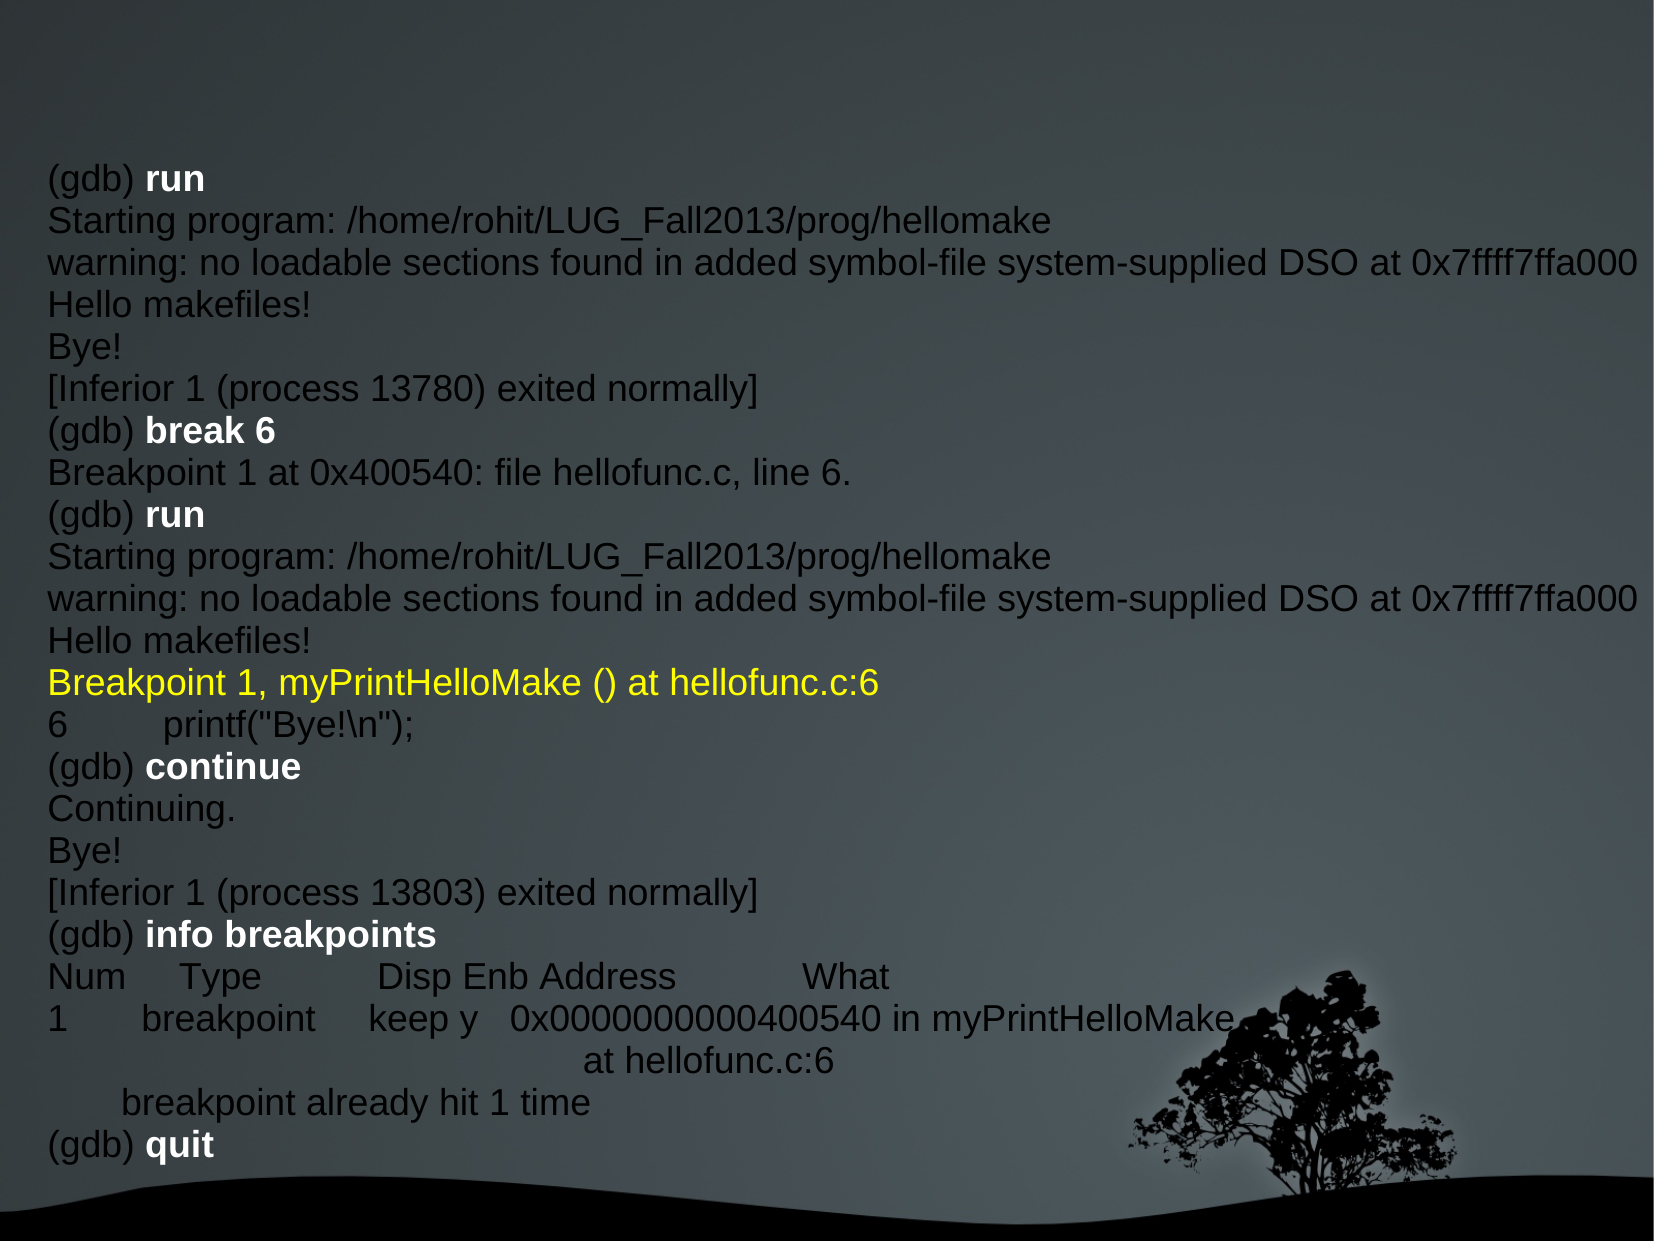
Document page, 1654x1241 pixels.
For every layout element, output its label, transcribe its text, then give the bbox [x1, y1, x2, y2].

picture [0, 0, 1654, 1241]
text_box (gdb) run Starting program: /home/rohit/LUG_Fall2013/prog/hellomake warning: no loadable sections found in added symbol-file system-supplied DSO at 0x7ffff7ffa000 Hello makefiles! Bye! [Inferior 1 (process 13780) exited normally] (gdb) break 6 Breakpoint 1 at 0x400540: file hellofunc.c, line 6. (gdb) run Starting program: /home/rohit/LUG_Fall2013/prog/hellomake warning: no loadable sections found in added symbol-file system-supplied DSO at 0x7ffff7ffa000 Hello makefiles! Breakpoint 1, myPrintHelloMake () at hellofunc.c:6 6 printf("Bye!\n"); (gdb) continue Continuing. Bye! [Inferior 1 (process 13803) exited normally] (gdb) info breakpoints Num Type Disp Enb Address What 1 breakpoint keep y 0x0000000000400540 in myPrintHelloMake at hellofunc.c:6 breakpoint already hit 1 time (gdb) quit [32, 150, 1651, 1241]
